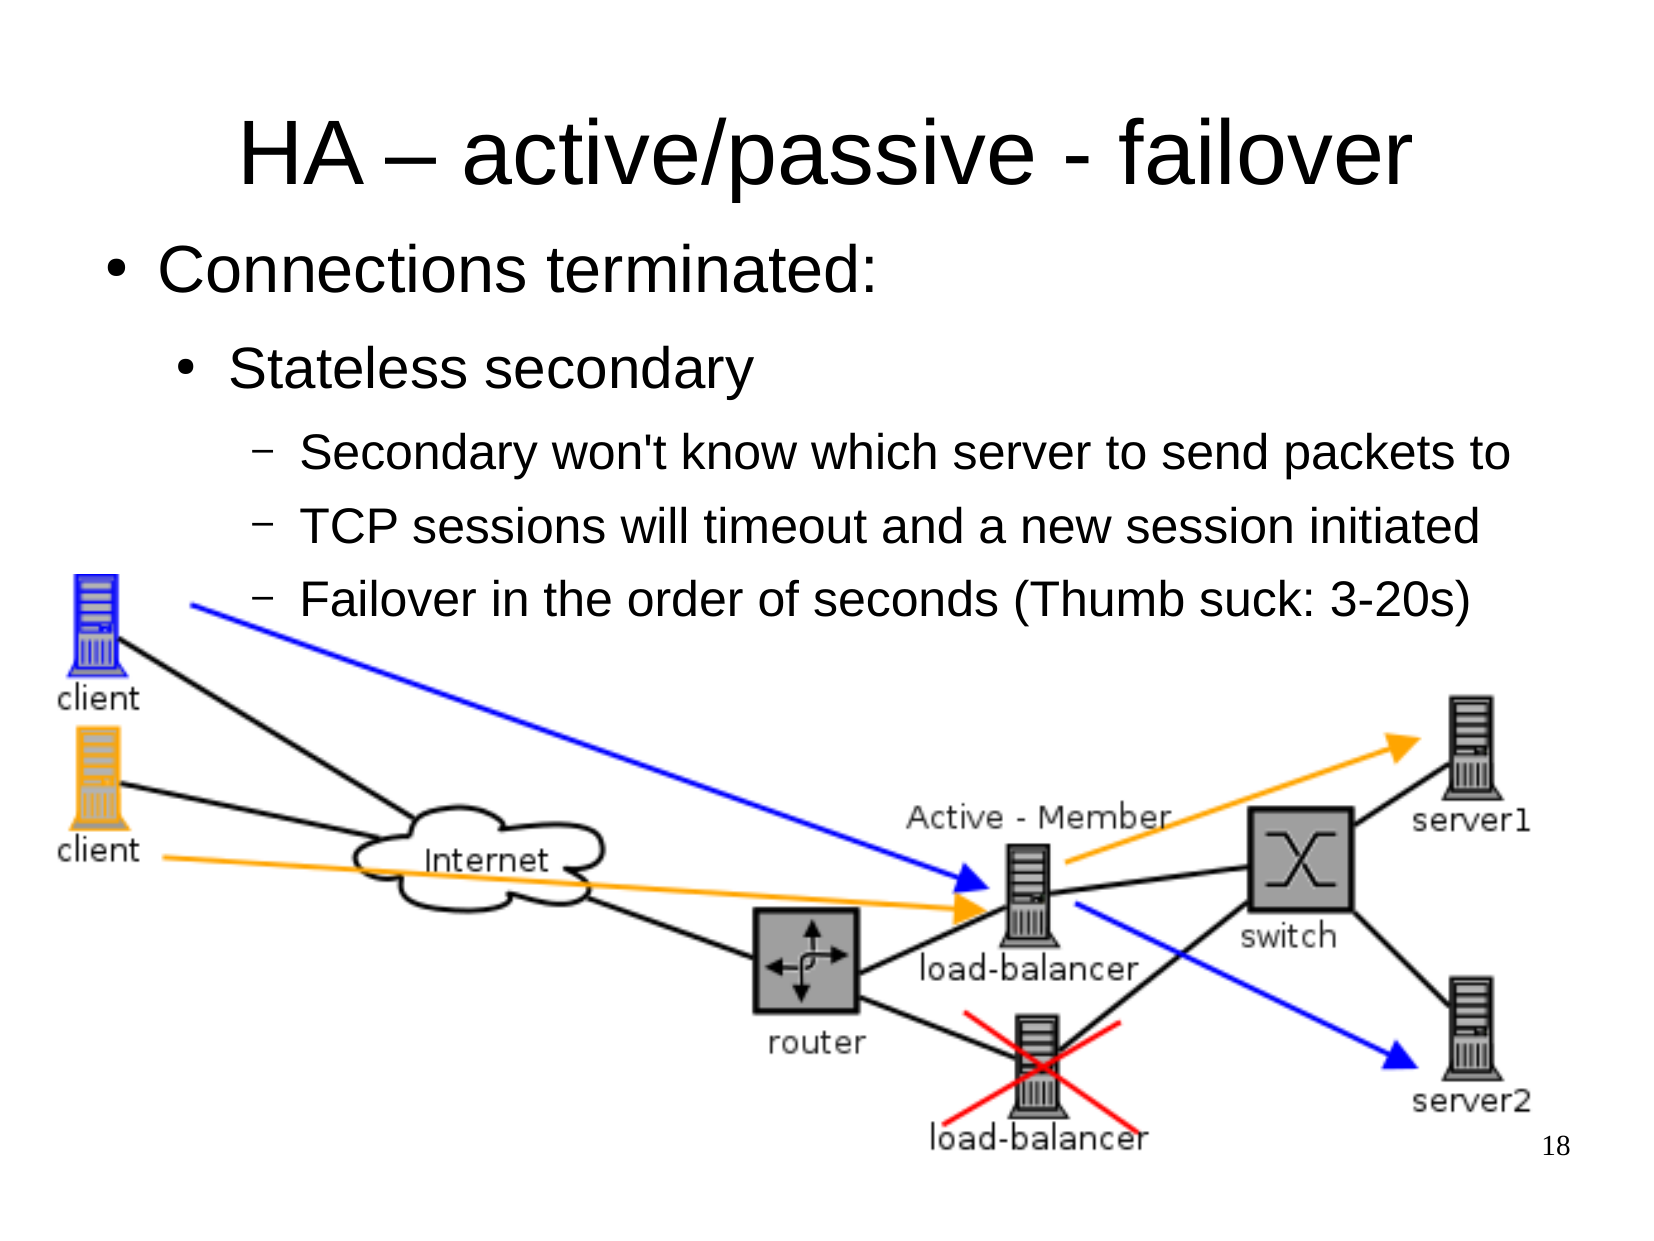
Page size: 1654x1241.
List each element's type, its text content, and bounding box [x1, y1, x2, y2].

list Connections terminated: Stateless secondary Secondary won't know which server to send packets to TCP sessions will timeout and a new session initiated Failover in the order of seconds (Thumb suck: 3-20s) [86, 231, 1576, 1051]
picture [49, 574, 1538, 1163]
title HA – active/passive - failover [82, 49, 1571, 257]
